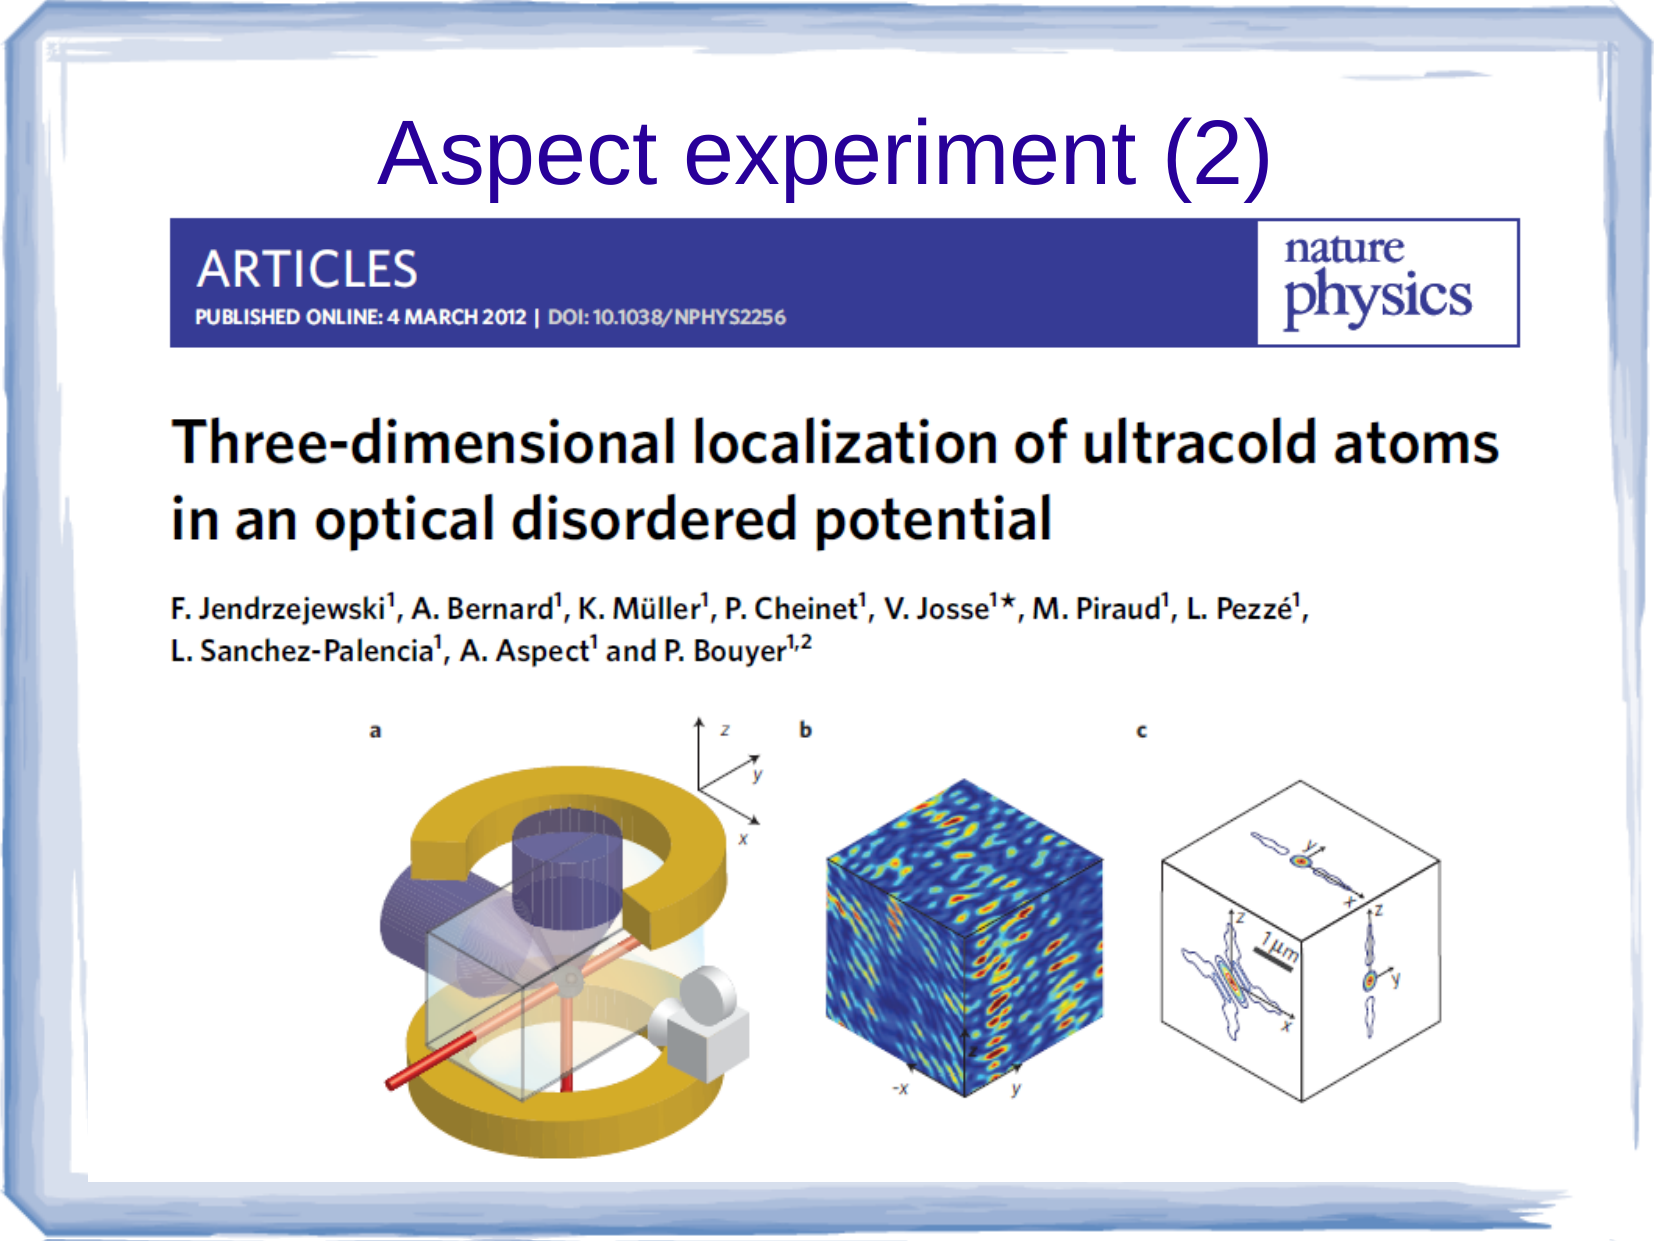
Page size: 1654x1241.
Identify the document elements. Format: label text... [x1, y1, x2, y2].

picture [0, 0, 1654, 1241]
title Aspect experiment (2) [82, 49, 1571, 257]
